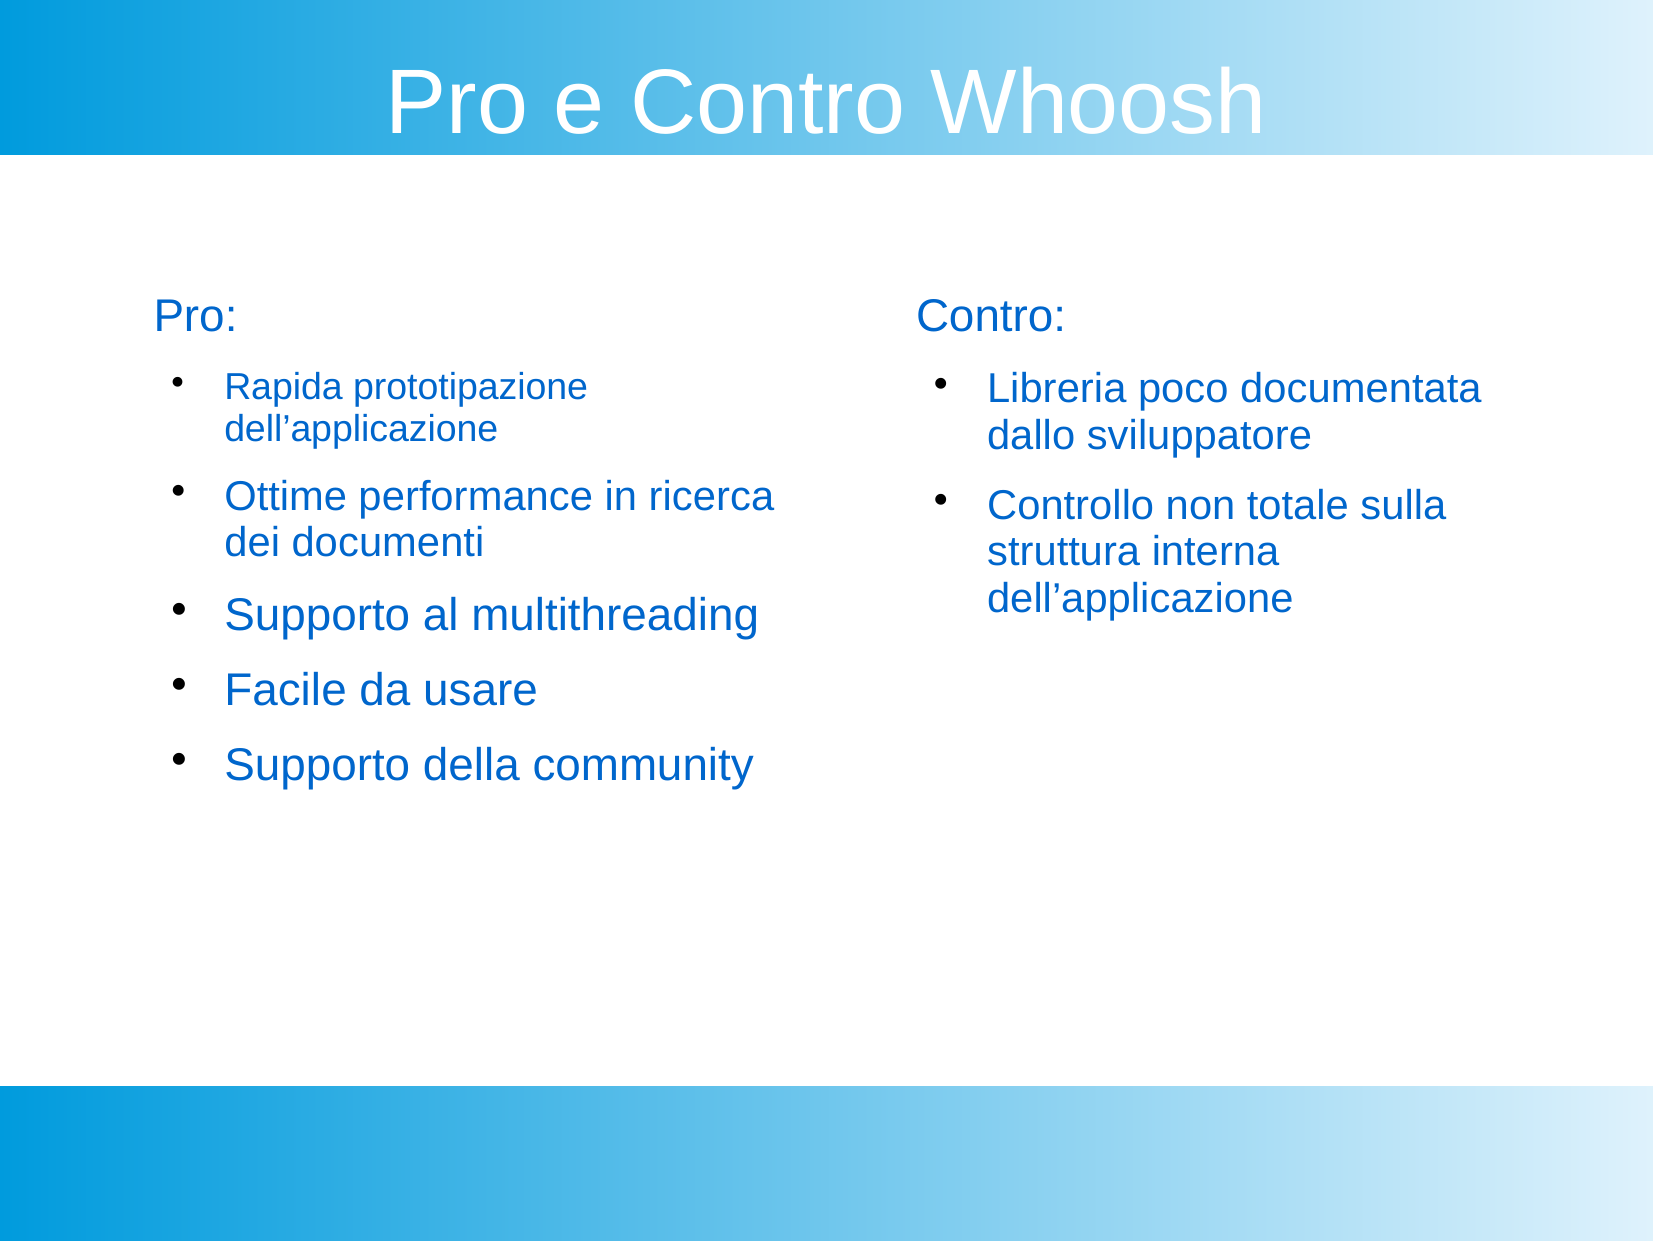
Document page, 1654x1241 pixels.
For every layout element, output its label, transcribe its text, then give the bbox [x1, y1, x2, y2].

title Pro e Contro Whoosh [82, 49, 1571, 155]
list Pro: Rapida prototipazione dell’applicazione Ottime performance in ricerca dei documenti Supporto al multithreading Facile da usare Supporto della community [82, 290, 809, 1010]
list Contro: Libreria poco documentata dallo sviluppatore Controllo non totale sulla struttura interna dell’applicazione [845, 290, 1572, 1010]
